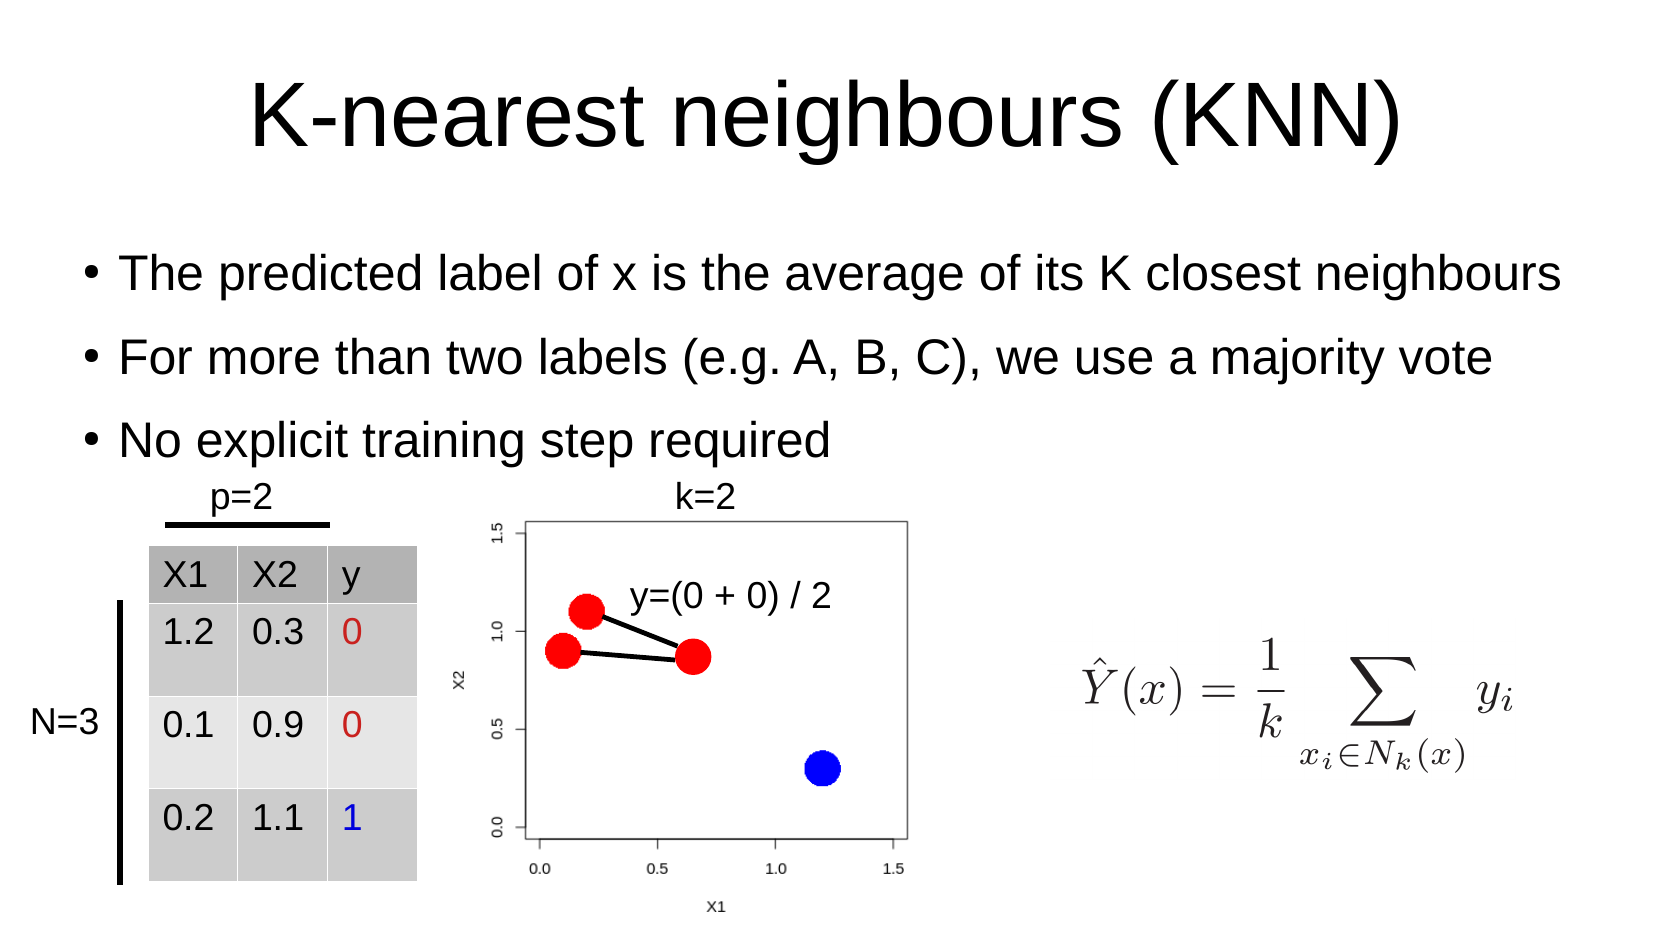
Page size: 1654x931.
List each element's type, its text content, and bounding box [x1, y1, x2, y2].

text_box y=(0 + 0) / 2 [615, 567, 916, 751]
table_cell 0 [328, 697, 417, 788]
table_cell 1 [328, 789, 417, 881]
table_cell 0.3 [238, 604, 327, 696]
picture [1050, 618, 1516, 781]
text_box p=2 [195, 468, 316, 526]
table_cell 0 [328, 604, 417, 696]
table_cell 0.1 [149, 697, 237, 788]
table_cell 0.2 [149, 789, 237, 881]
table_cell 1.2 [149, 604, 237, 696]
chart [782, 411, 794, 440]
subtitle The predicted label of x is the average of its K closest neighbours For more than two labels (e.g. A, B, C), we use a majority vote No explicit training step required [82, 217, 1571, 758]
text_box N=3 [15, 693, 136, 751]
table_header X2 [238, 546, 327, 603]
text_box k=2 [660, 468, 766, 526]
table_header X1 [149, 546, 237, 603]
title K-nearest neighbours (KNN) [82, 37, 1571, 193]
table_cell 0.9 [238, 697, 327, 788]
table_header y [328, 546, 417, 603]
picture [450, 468, 930, 931]
table_cell 1.1 [238, 789, 327, 881]
